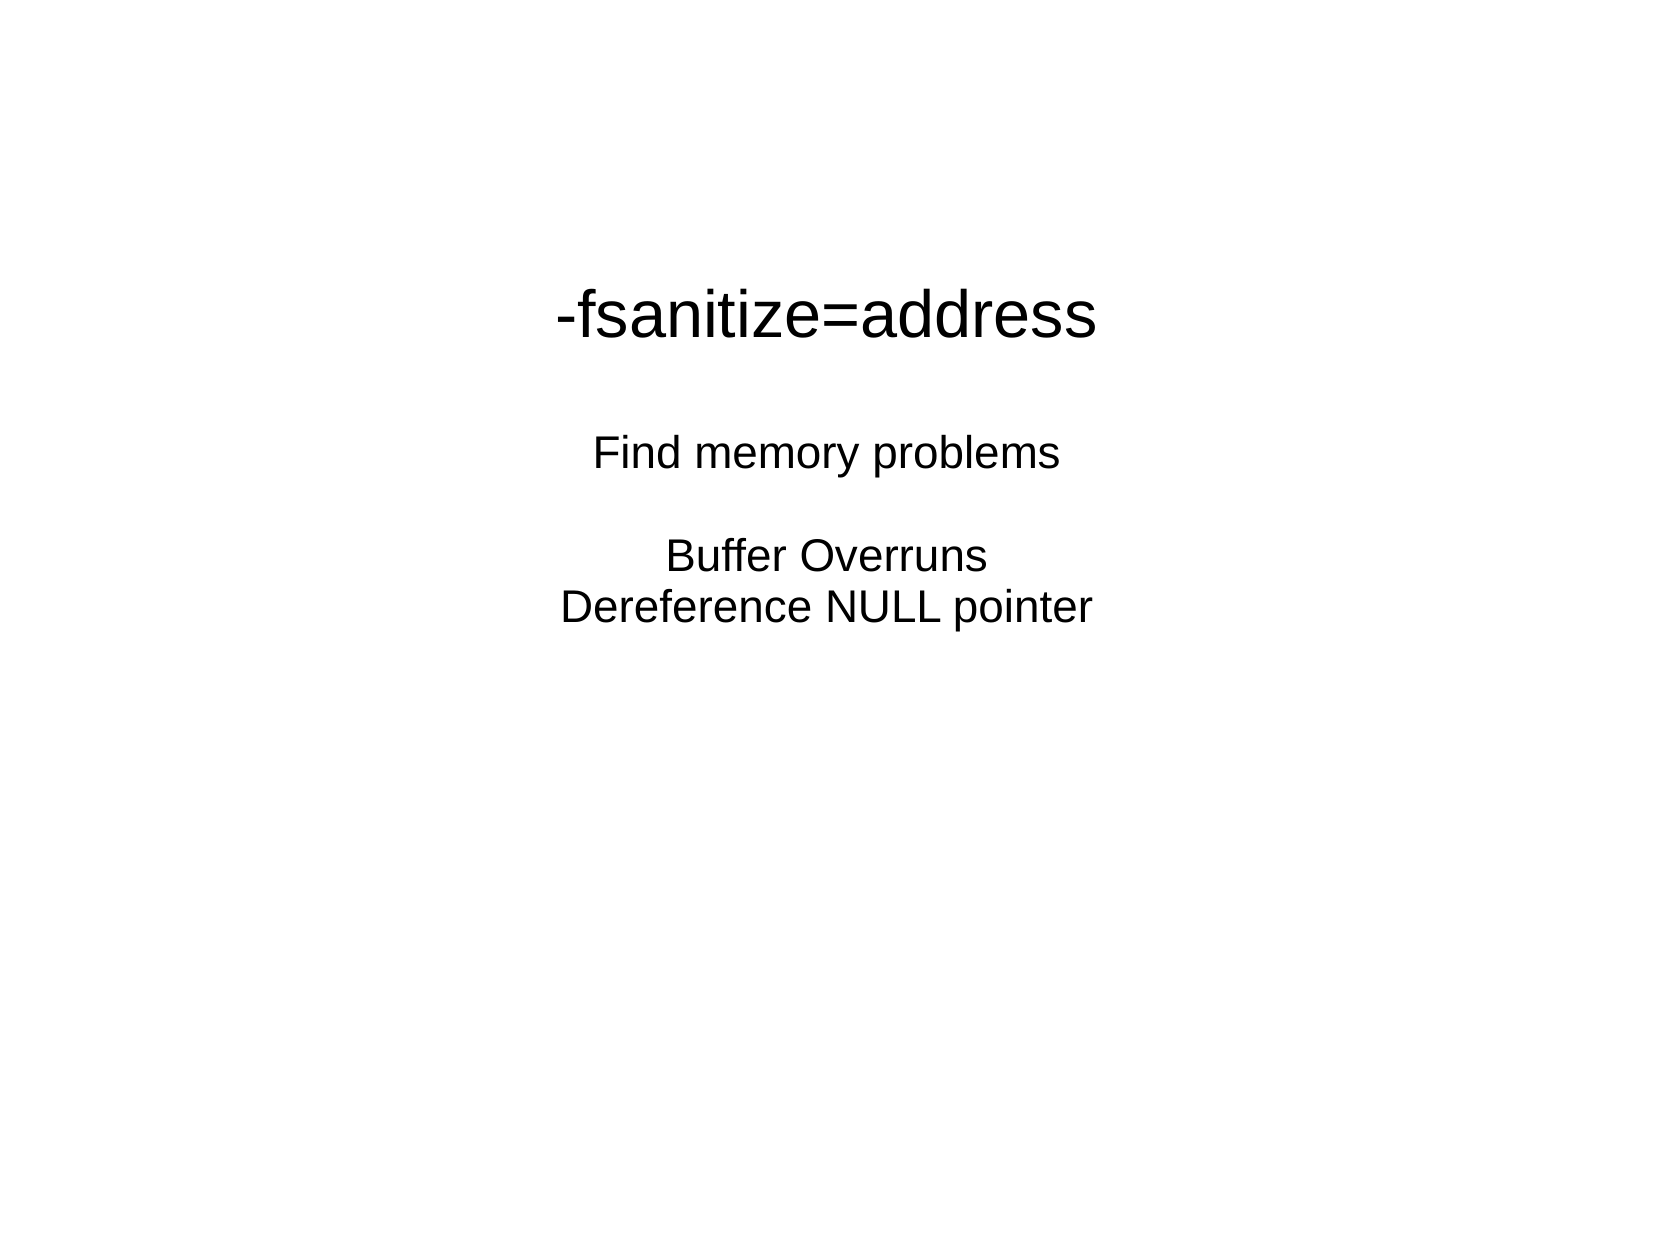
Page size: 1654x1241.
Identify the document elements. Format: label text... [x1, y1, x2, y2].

subtitle -fsanitize=address Find memory problems Buffer Overruns Dereference NULL pointer [82, 49, 1571, 1010]
